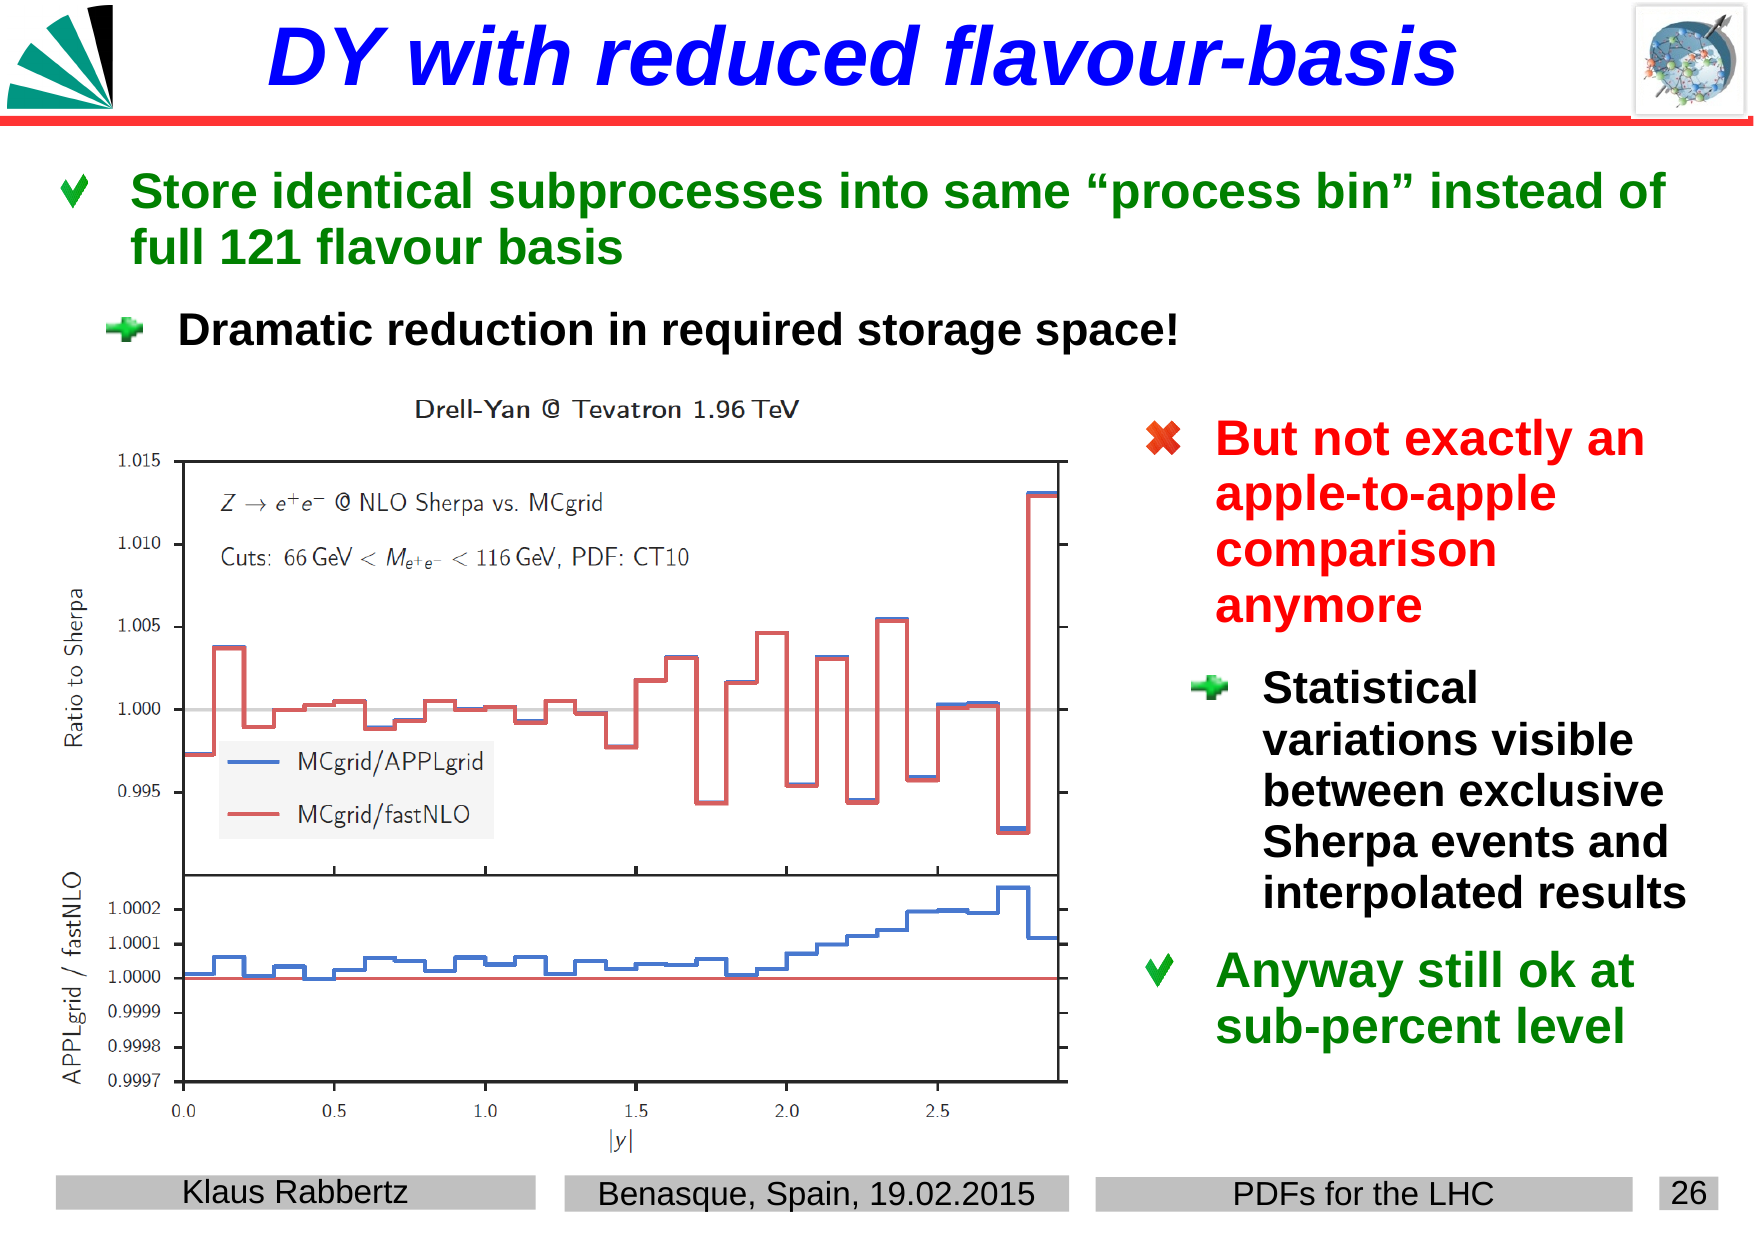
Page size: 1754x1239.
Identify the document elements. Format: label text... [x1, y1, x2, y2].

list But not exactly an apple-to-apple comparison anymore Statistical variations visible between exclusive Sherpa events and interpolated results Anyway still ok at sub-percent level [1132, 409, 1696, 1130]
list Store identical subprocesses into same “process bin” instead of full 121 flavour basis Dramatic reduction in required storage space! [47, 163, 1698, 368]
picture [1631, 2, 1748, 119]
picture [57, 396, 1078, 1154]
title DY with reduced flavour-basis [123, 0, 1606, 114]
picture [7, 5, 113, 110]
